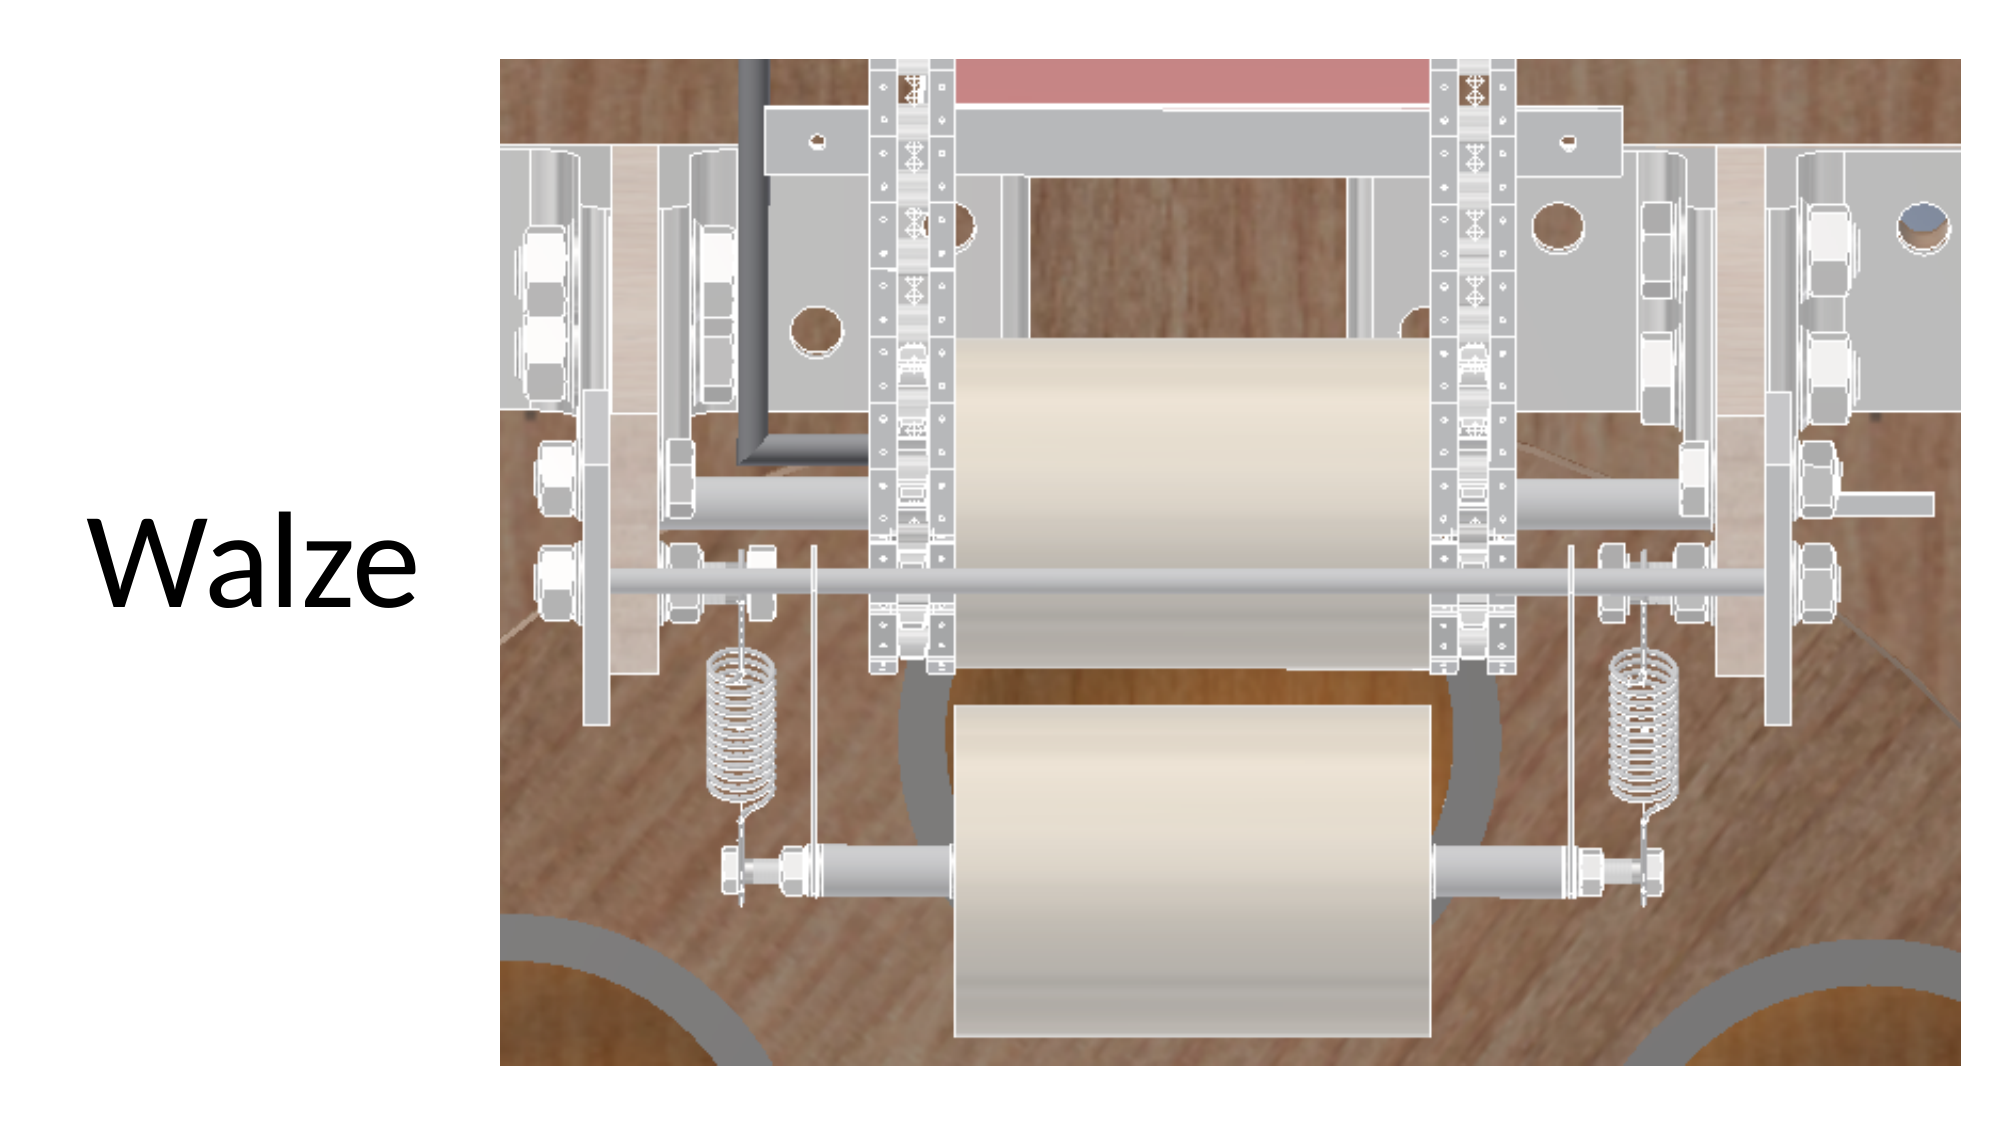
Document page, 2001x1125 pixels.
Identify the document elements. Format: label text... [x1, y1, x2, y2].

title Walze [71, 453, 500, 672]
picture [500, 59, 1961, 1066]
